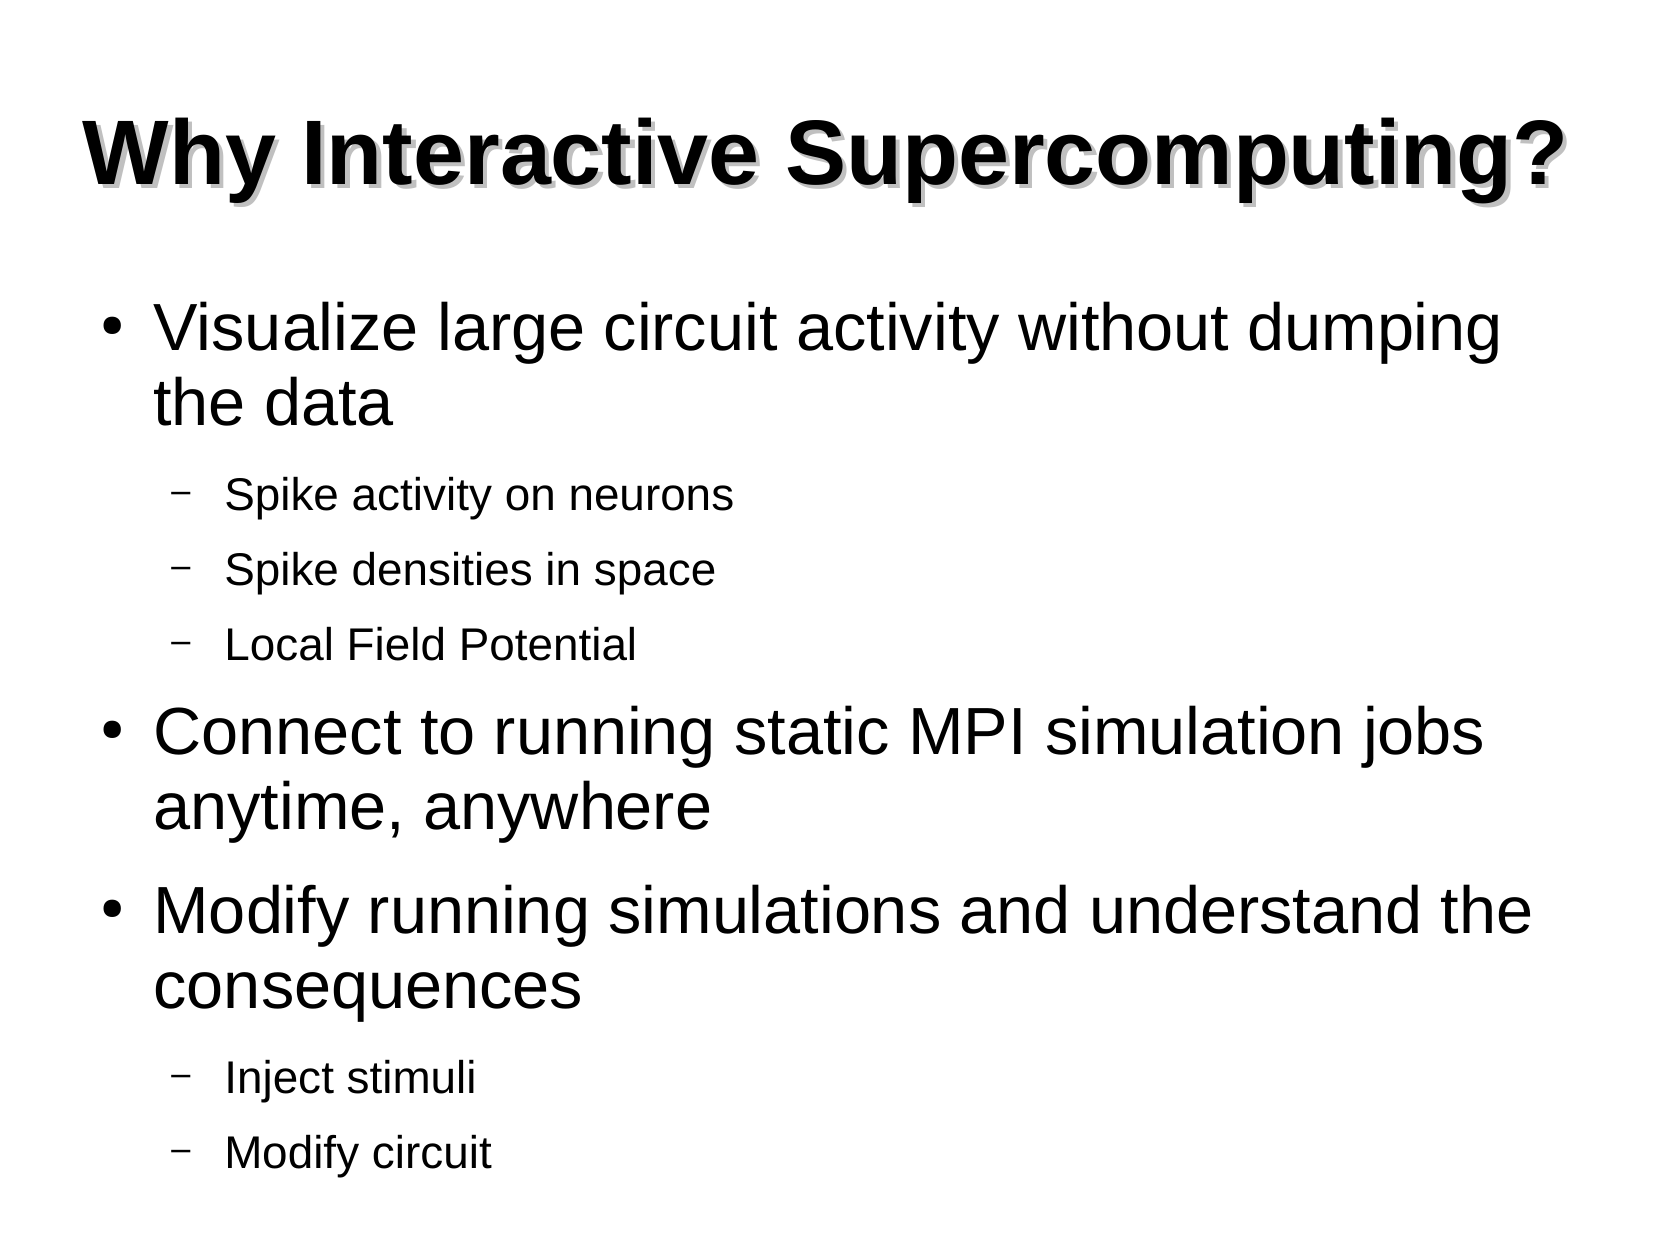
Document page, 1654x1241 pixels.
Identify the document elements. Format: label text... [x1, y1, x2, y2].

list Visualize large circuit activity without dumping the data Spike activity on neurons Spike densities in space Local Field Potential Connect to running static MPI simulation jobs anytime, anywhere Modify running simulations and understand the consequences Inject stimuli Modify circuit [82, 290, 1571, 1010]
title Why Interactive Supercomputing? [82, 49, 1571, 257]
